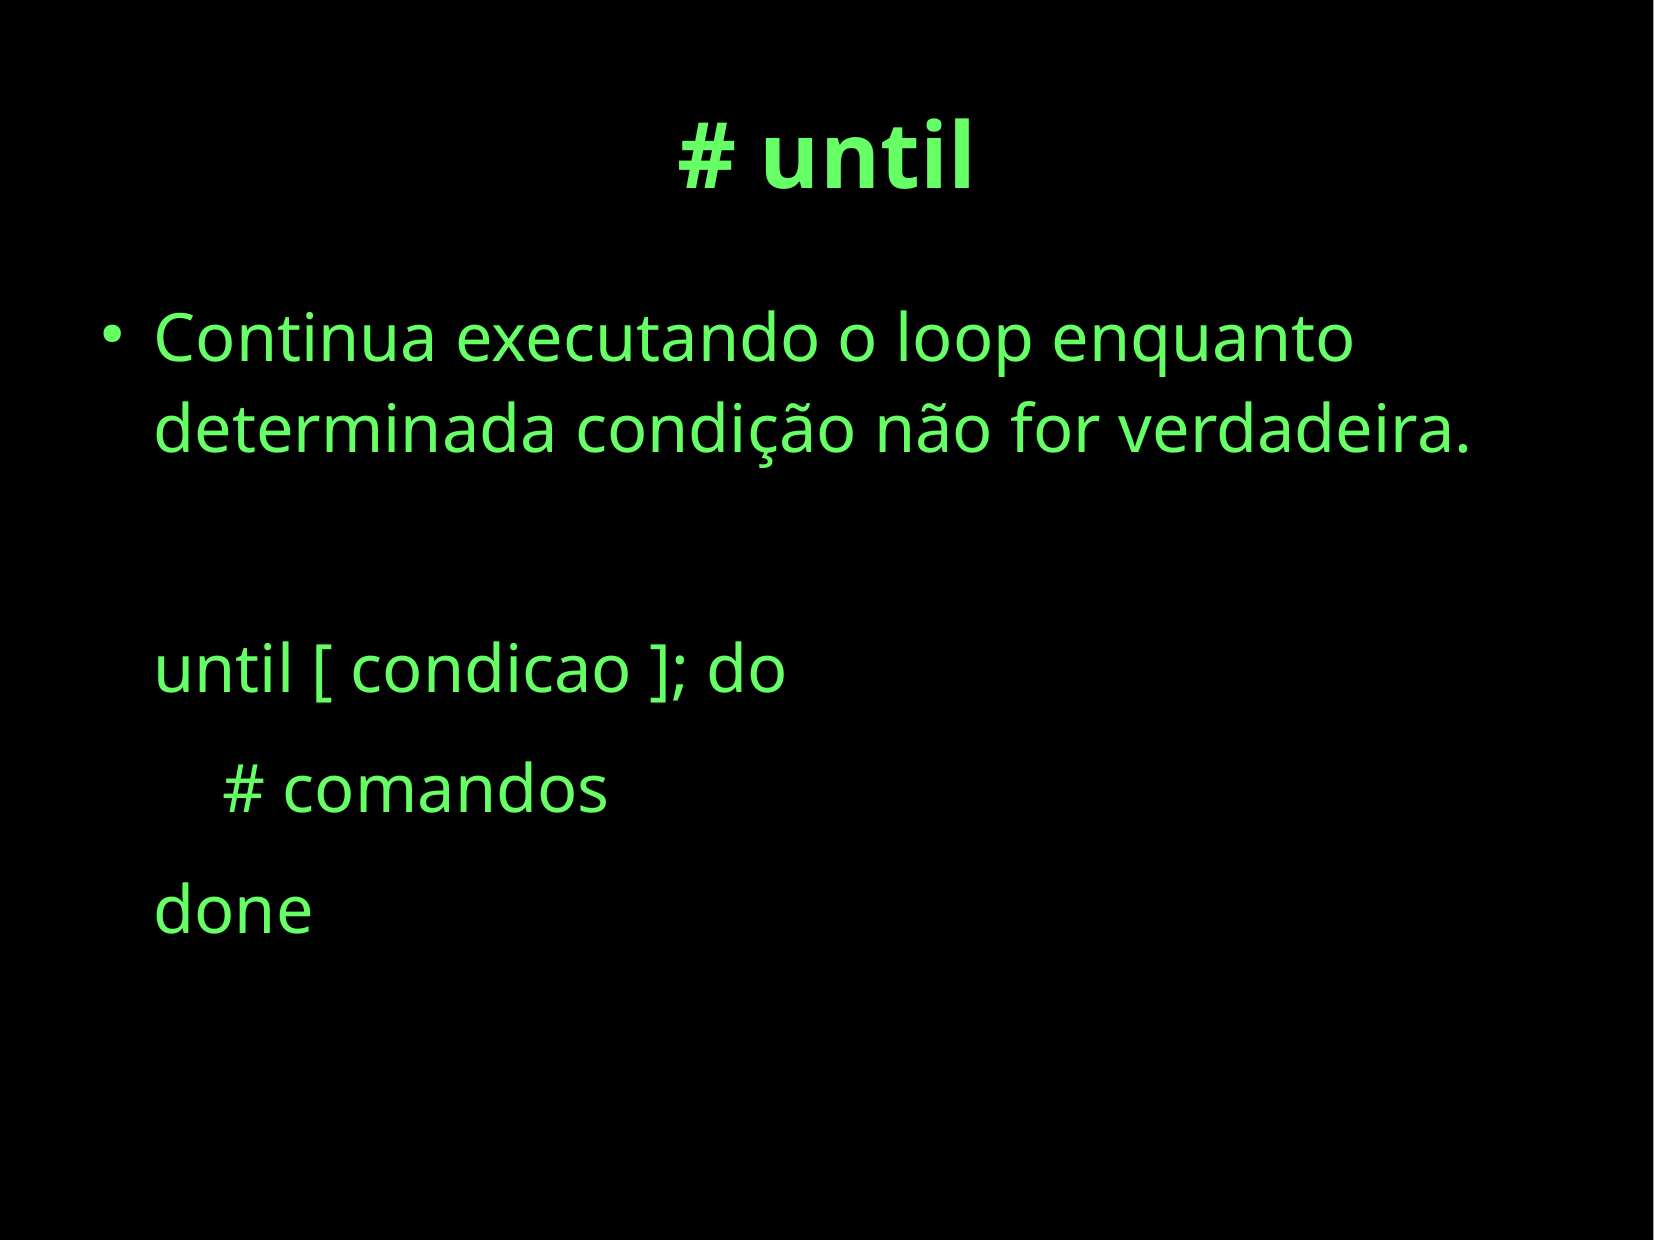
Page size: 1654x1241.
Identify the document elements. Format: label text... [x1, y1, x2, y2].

list Continua executando o loop enquanto determinada condição não for verdadeira. until [ condicao ]; do # comandos done [82, 290, 1571, 1010]
title # until [82, 49, 1571, 257]
